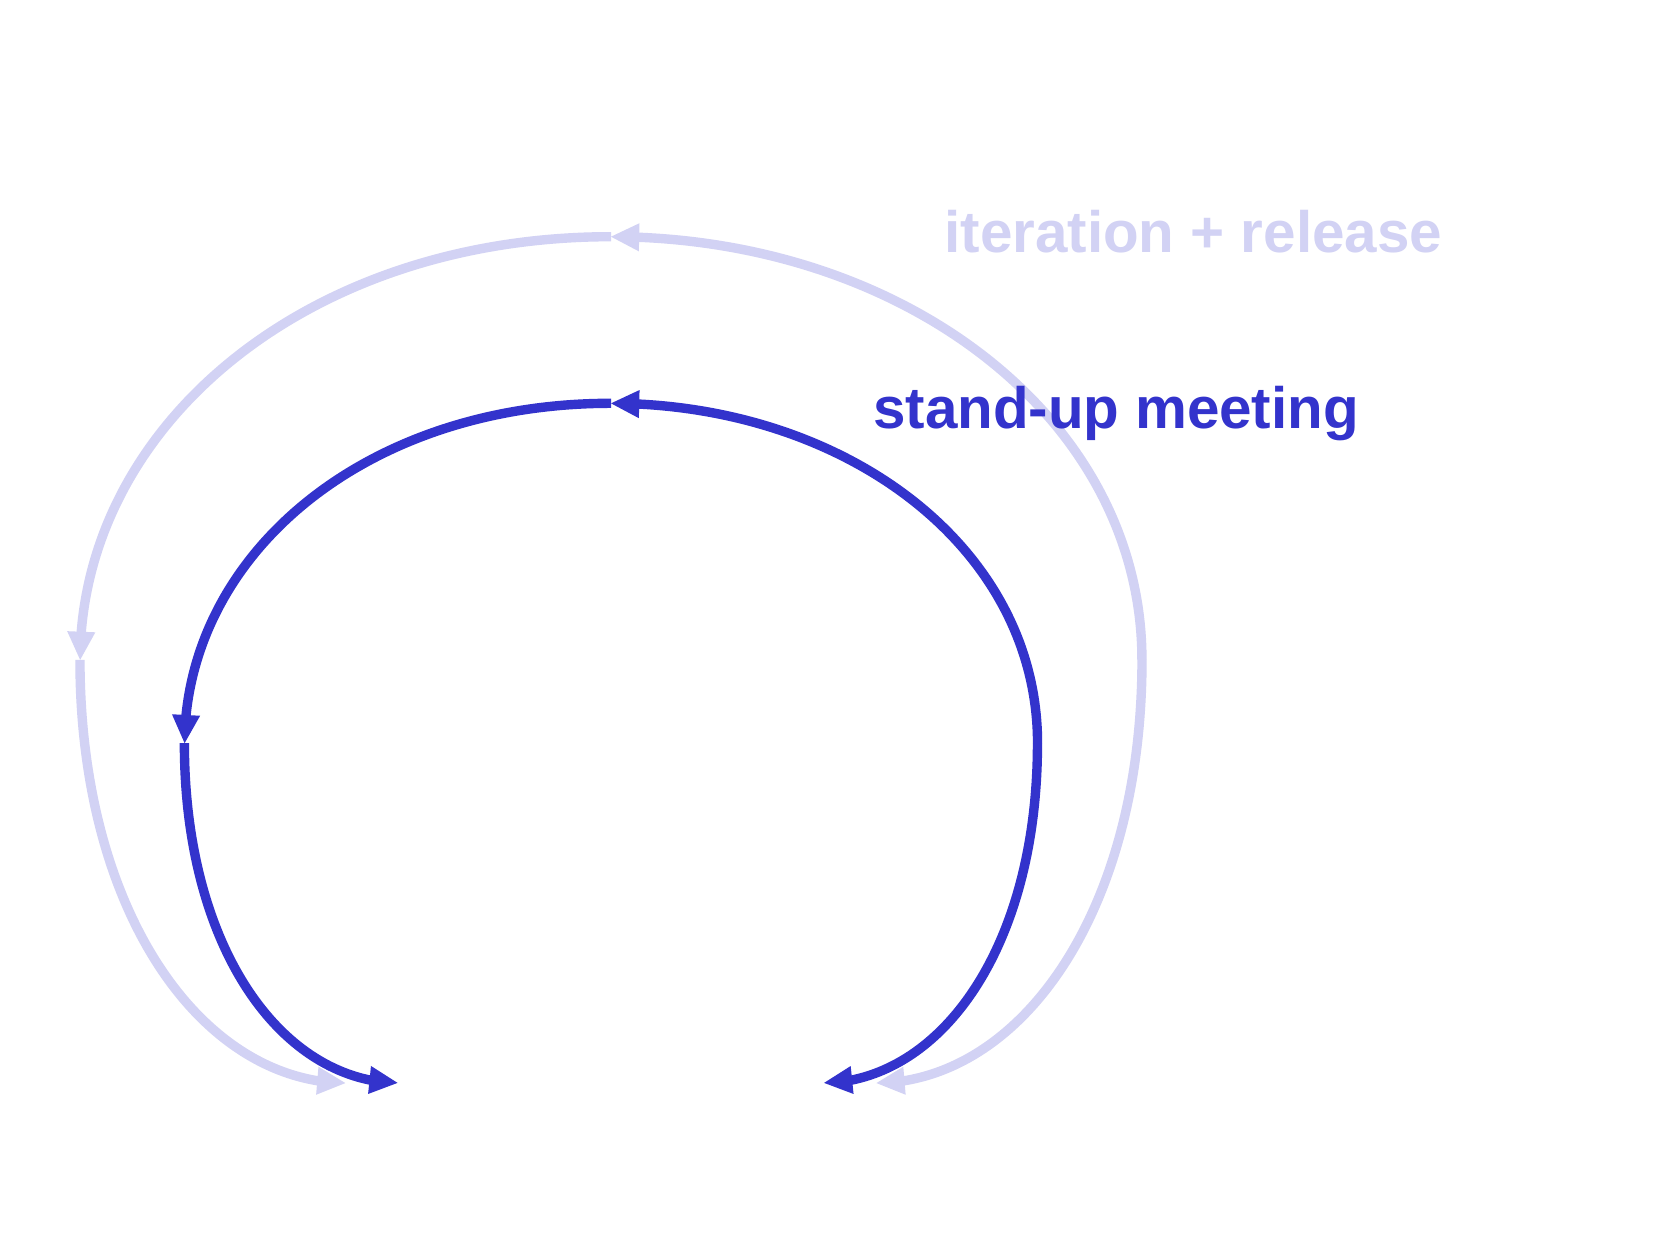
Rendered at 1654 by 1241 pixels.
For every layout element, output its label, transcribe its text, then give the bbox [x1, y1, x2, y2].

text_box iteration + release [929, 193, 1458, 274]
text_box stand-up meeting [858, 368, 1374, 450]
